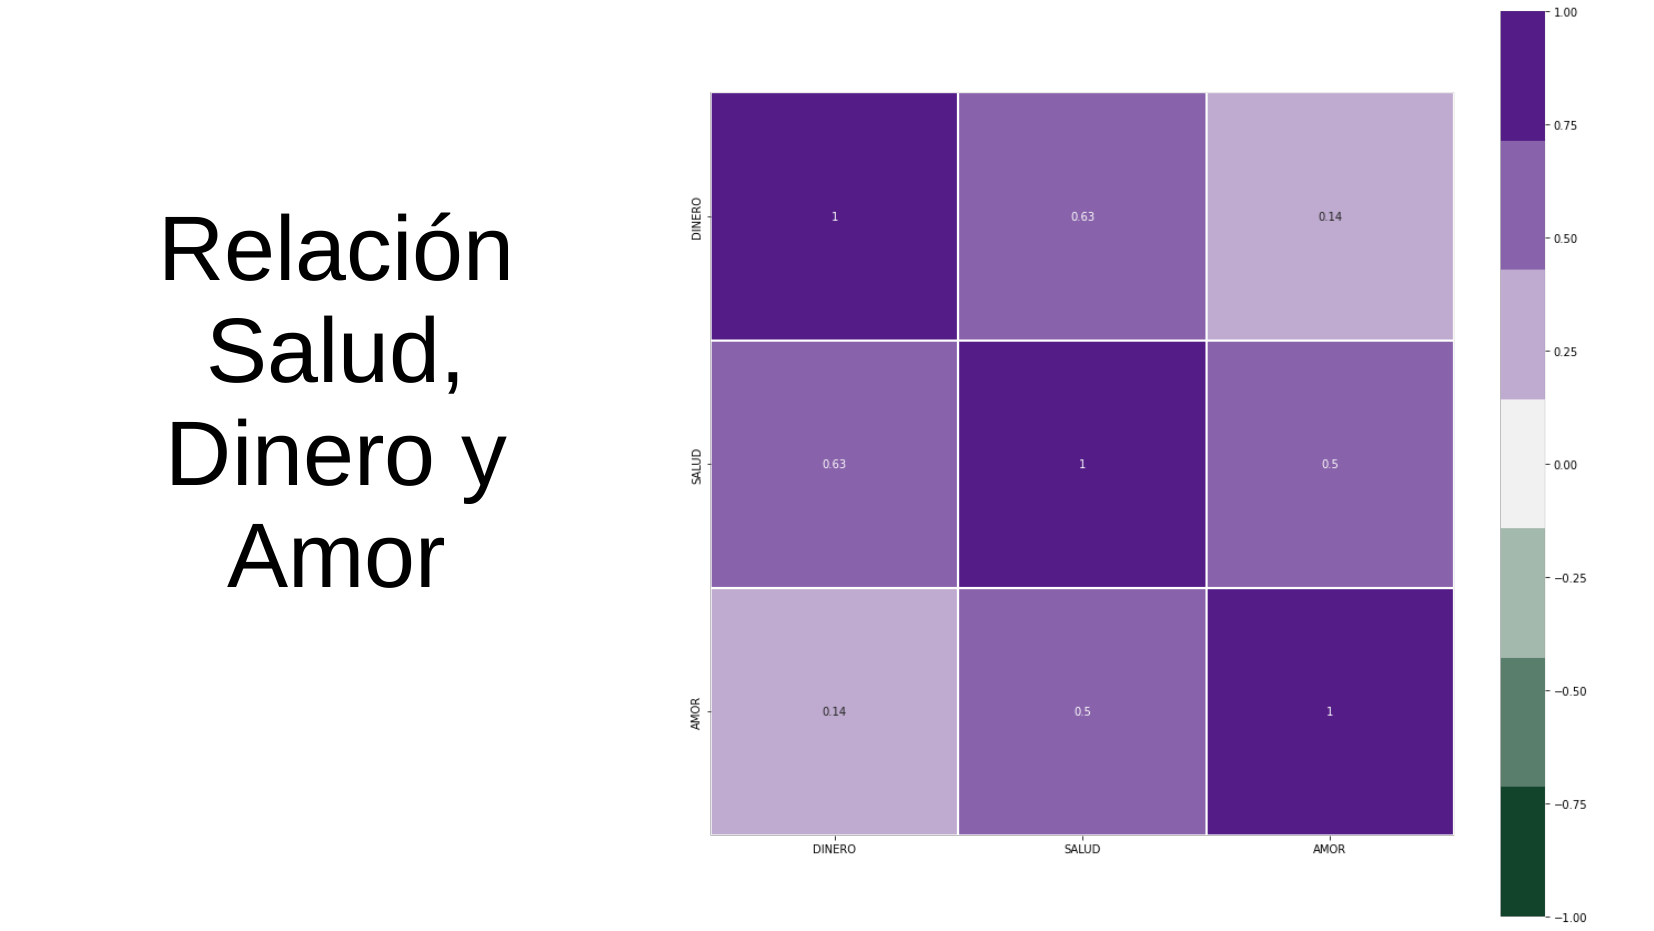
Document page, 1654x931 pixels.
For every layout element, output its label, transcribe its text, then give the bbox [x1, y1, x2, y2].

title Relación Salud, Dinero y Amor [82, 37, 591, 768]
picture [684, 0, 1595, 931]
